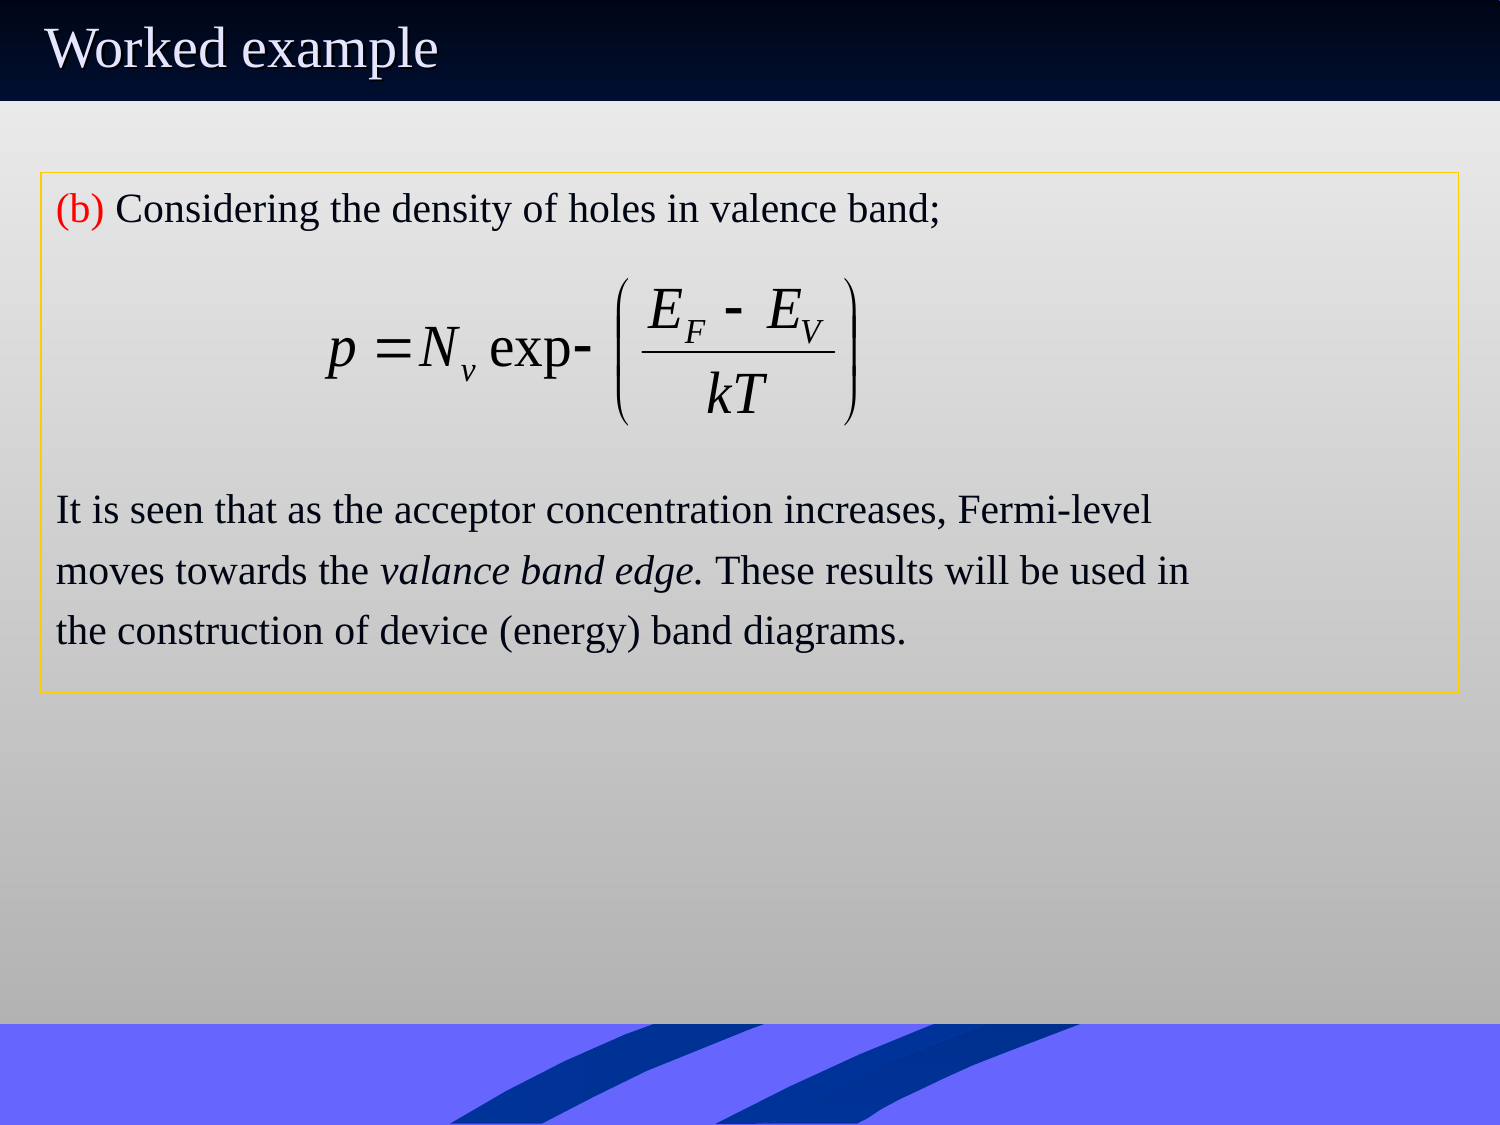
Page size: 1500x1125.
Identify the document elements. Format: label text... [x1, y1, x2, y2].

chart [312, 267, 873, 437]
text_box [0, 101, 1500, 1024]
text_box (b) Considering the density of holes in valence band; It is seen that as the acceptor concentration increases, Fermi-level moves towards the valance band edge. These results will be used in the construction of device (energy) band diagrams. [41, 172, 1459, 693]
title Worked example [29, 0, 1380, 88]
